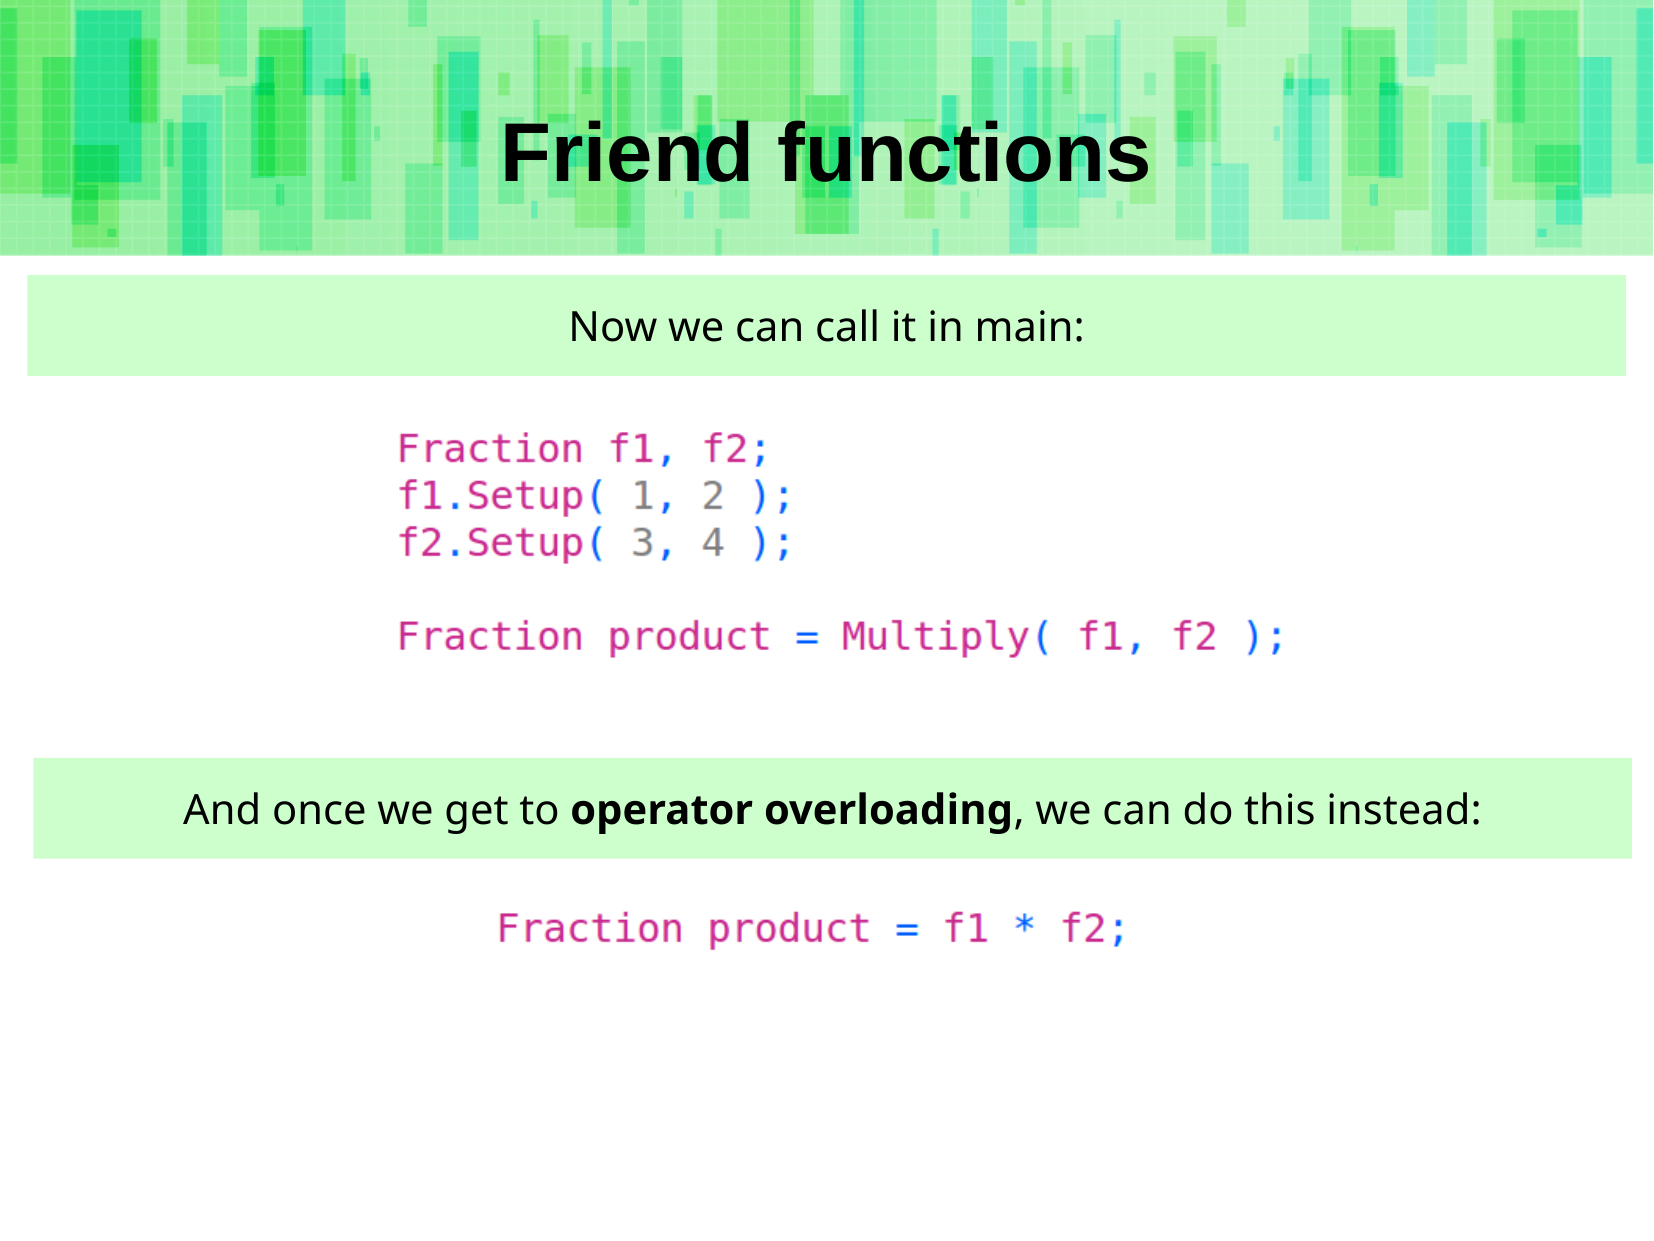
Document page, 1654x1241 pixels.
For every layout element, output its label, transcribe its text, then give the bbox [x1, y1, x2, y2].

text_box Now we can call it in main: [27, 275, 1626, 376]
picture [0, 0, 1654, 1241]
text_box And once we get to operator overloading, we can do this instead: [33, 757, 1632, 859]
title Friend functions [82, 49, 1571, 257]
